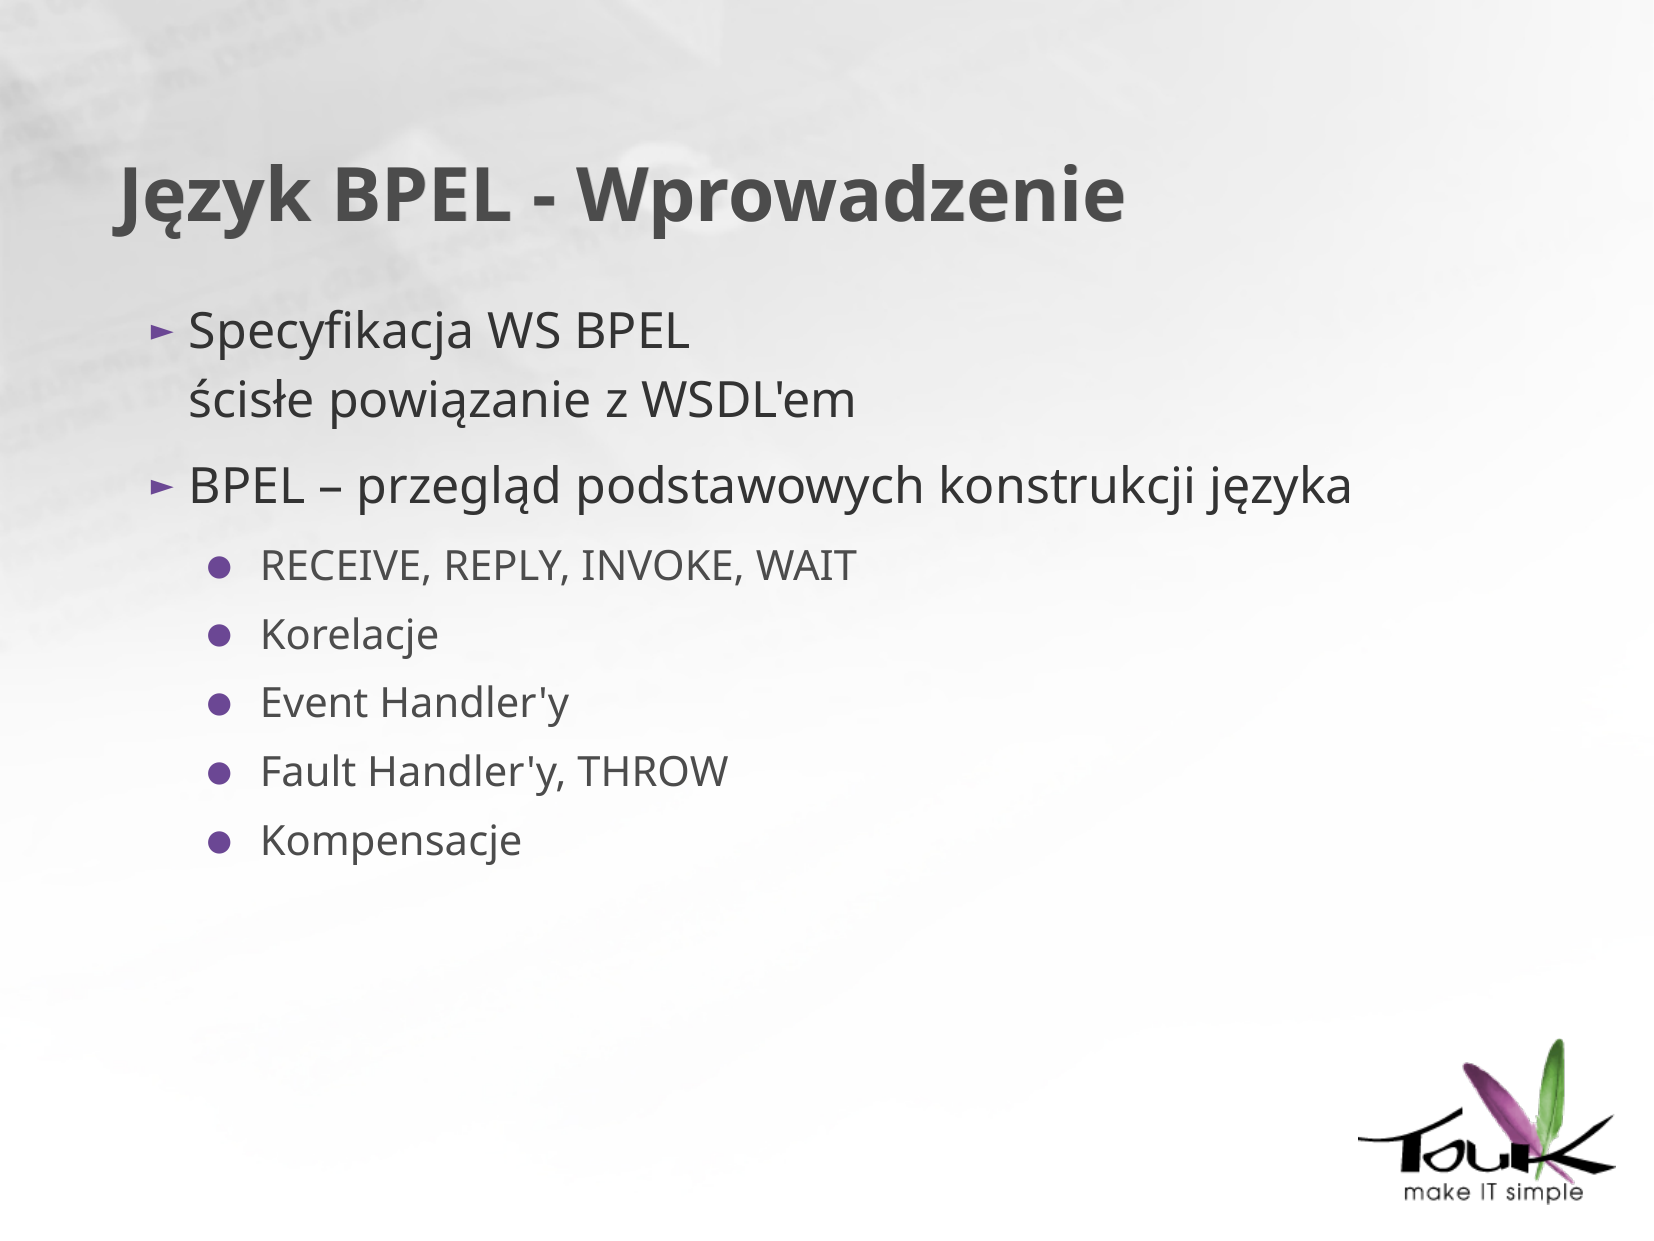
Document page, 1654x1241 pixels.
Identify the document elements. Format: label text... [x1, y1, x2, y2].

title Język BPEL - Wprowadzenie [118, 125, 1536, 259]
picture [0, 0, 1654, 1241]
list Specyfikacja WS BPEL ścisłe powiązanie z WSDL'em BPEL – przegląd podstawowych konstrukcji języka RECEIVE, REPLY, INVOKE, WAIT Korelacje Event Handler'y Fault Handler'y, THROW Kompensacje [118, 295, 1536, 1100]
